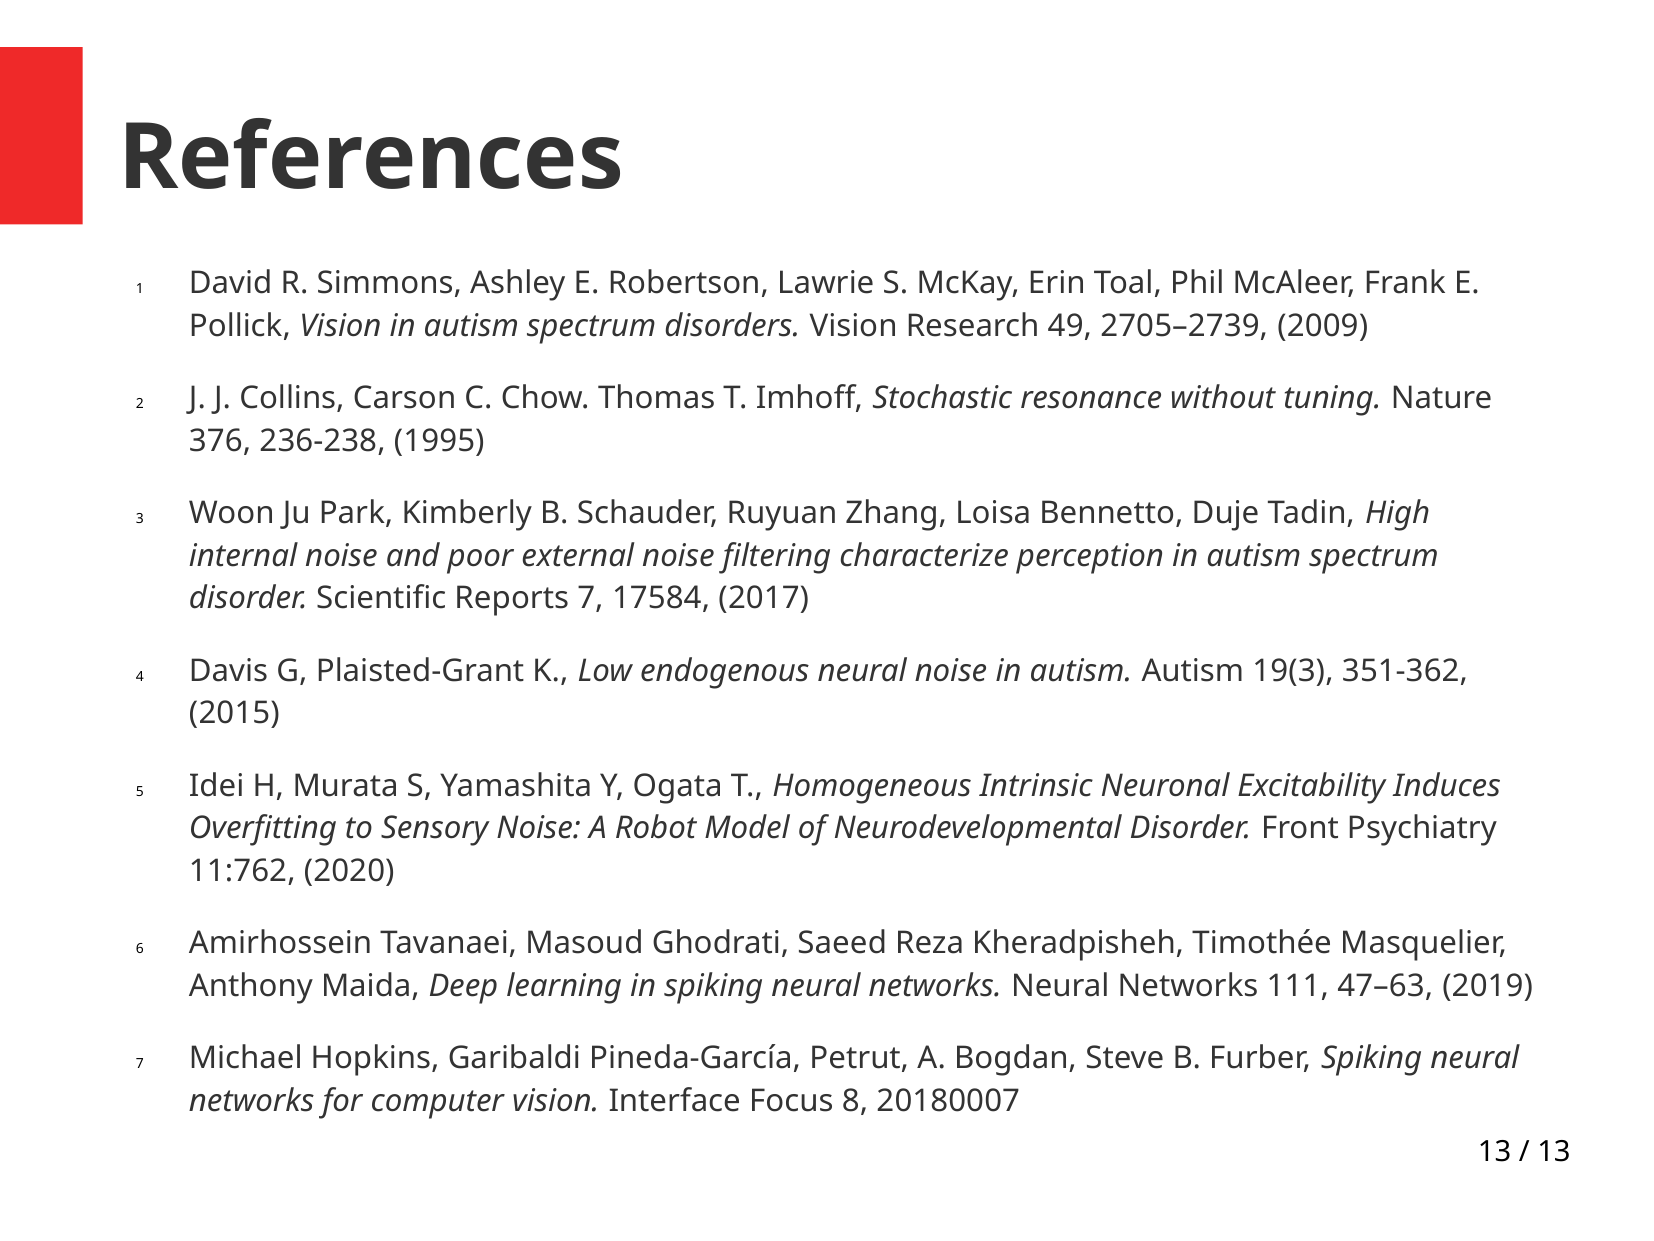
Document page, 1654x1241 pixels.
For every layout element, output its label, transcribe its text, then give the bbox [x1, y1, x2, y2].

title References [118, 49, 1571, 257]
list David R. Simmons, Ashley E. Robertson, Lawrie S. McKay, Erin Toal, Phil McAleer, Frank E. Pollick, Vision in autism spectrum disorders. Vision Research 49, 2705–2739, (2009) J. J. Collins, Carson C. Chow. Thomas T. Imhoff, Stochastic resonance without tuning. Nature 376, 236-238, (1995) Woon Ju Park, Kimberly B. Schauder, Ruyuan Zhang, Loisa Bennetto, Duje Tadin, High internal noise and poor external noise filtering characterize perception in autism spectrum disorder. Scientific Reports 7, 17584, (2017) Davis G, Plaisted-Grant K., Low endogenous neural noise in autism. Autism 19(3), 351-362, (2015) Idei H, Murata S, Yamashita Y, Ogata T., Homogeneous Intrinsic Neuronal Excitability Induces Overfitting to Sensory Noise: A Robot Model of Neurodevelopmental Disorder. Front Psychiatry 11:762, (2020) Amirhossein Tavanaei, Masoud Ghodrati, Saeed Reza Kheradpisheh, Timothée Masquelier, Anthony Maida, Deep learning in spiking neural networks. Neural Networks 111, 47–63, (2019) Michael Hopkins, Garibaldi Pineda-Garcı́a, Petrut, A. Bogdan, Steve B. Furber, Spiking neural networks for computer vision. Interface Focus 8, 20180007 [118, 259, 1536, 1074]
